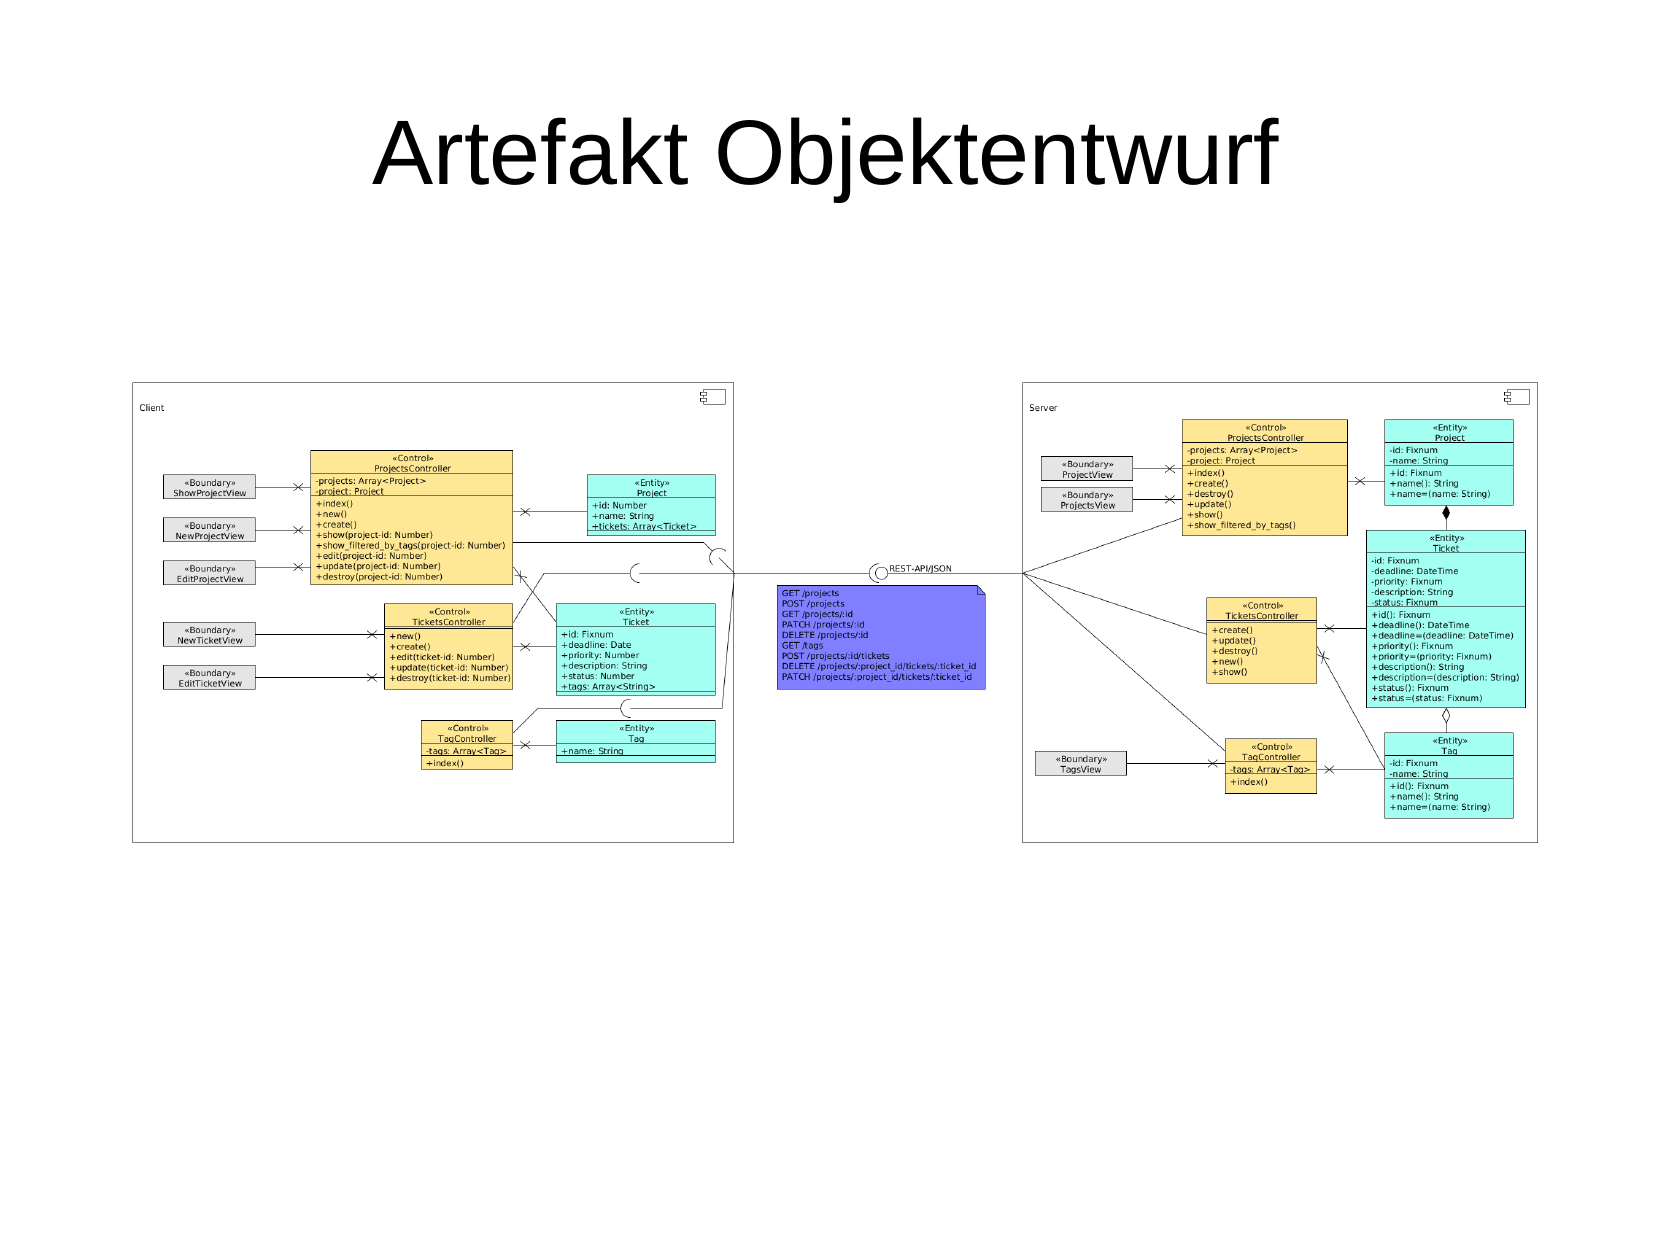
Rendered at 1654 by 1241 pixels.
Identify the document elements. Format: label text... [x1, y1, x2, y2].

picture [120, 370, 1550, 856]
title Artefakt Objektentwurf [82, 49, 1571, 257]
